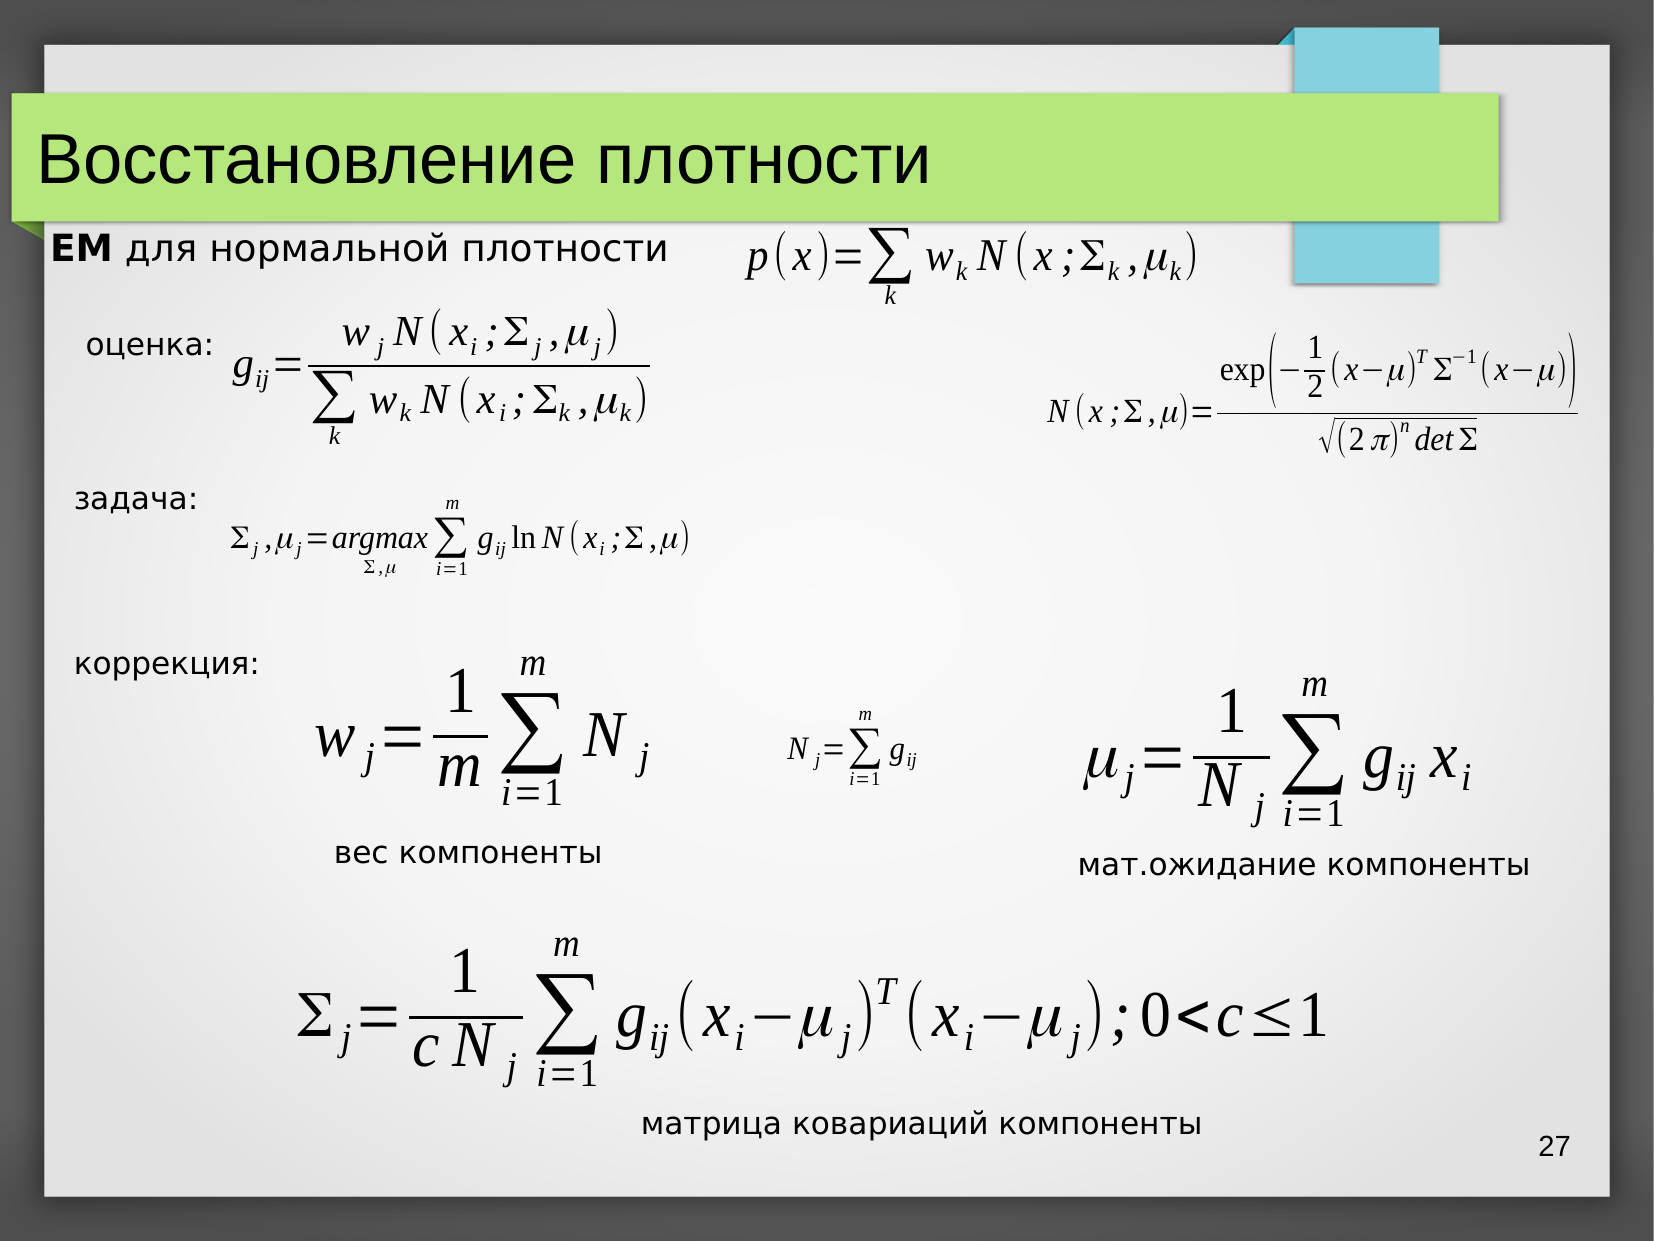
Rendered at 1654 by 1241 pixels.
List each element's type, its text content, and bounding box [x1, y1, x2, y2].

text_box матрица ковариаций компоненты [625, 1098, 1312, 1158]
picture [0, 0, 1654, 1241]
chart [1039, 331, 1587, 461]
text_box задача: [59, 473, 225, 532]
chart [224, 307, 659, 454]
title Восстановление плотности [35, 118, 1489, 200]
text_box EM для нормальной плотности [35, 219, 1170, 296]
text_box оценка: [70, 318, 237, 378]
chart [289, 930, 1335, 1099]
chart [1074, 670, 1478, 838]
text_box вес компоненты [318, 826, 662, 886]
text_box мат.ожидание компоненты [1062, 838, 1571, 910]
chart [779, 706, 924, 792]
text_box коррекция: [59, 637, 284, 697]
chart [222, 496, 697, 581]
chart [307, 649, 657, 818]
chart [735, 224, 1205, 314]
